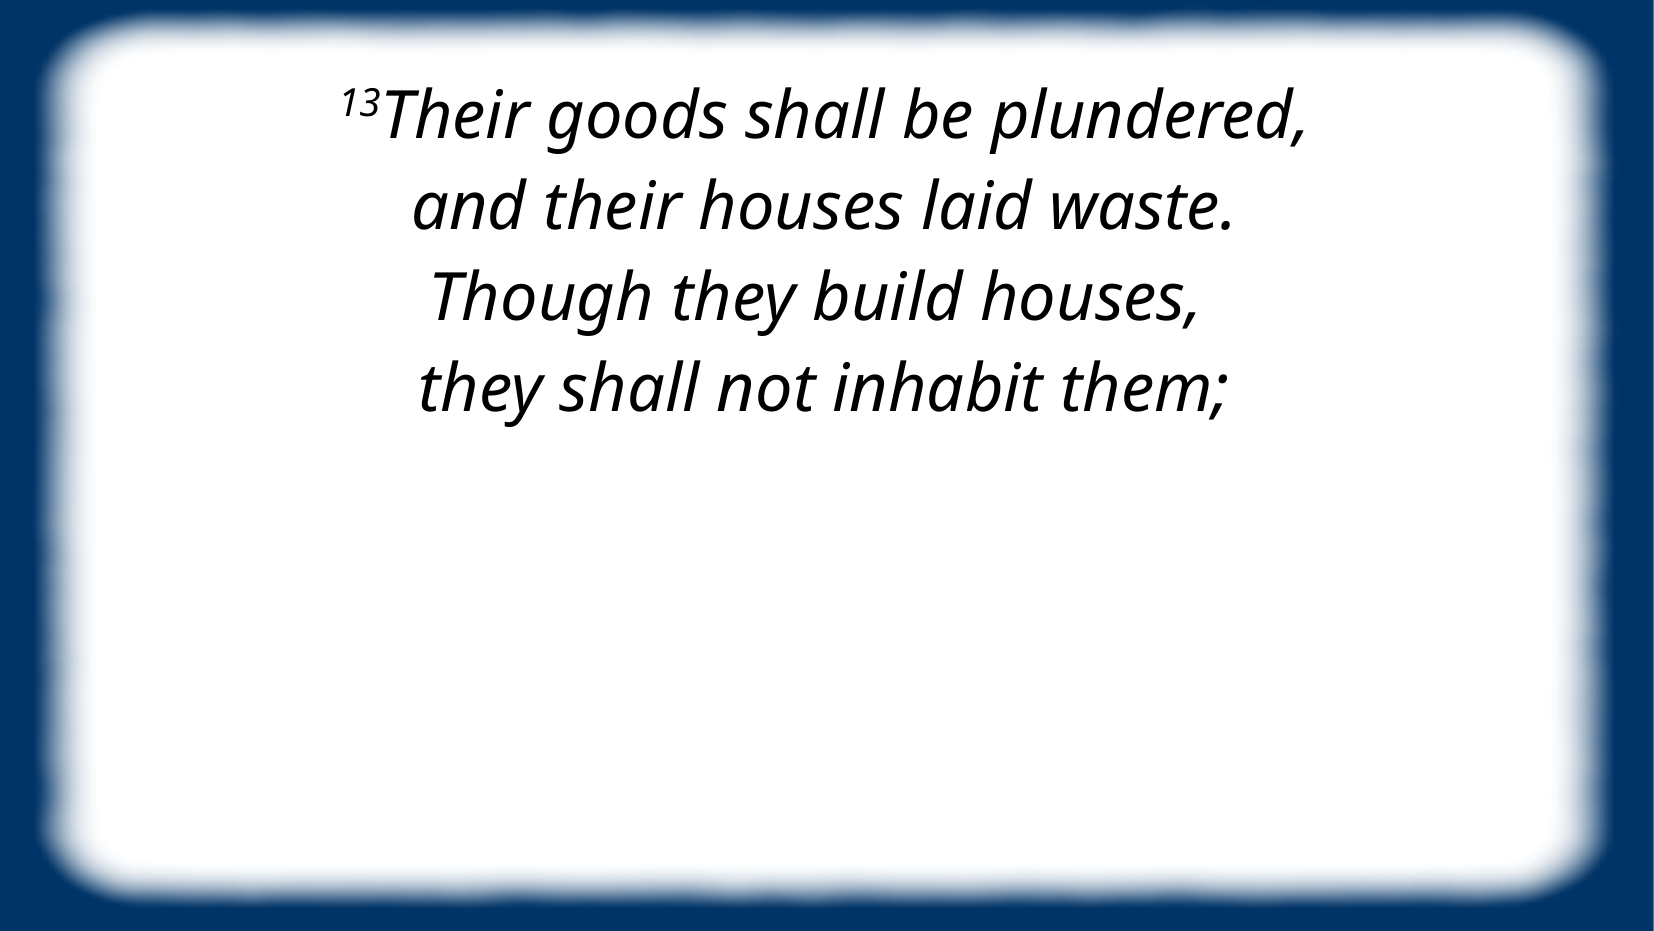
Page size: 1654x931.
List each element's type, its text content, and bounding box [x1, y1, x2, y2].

text_box 13Their goods shall be plundered, and their houses laid waste. Though they build houses, they shall not inhabit them; [120, 60, 1531, 434]
picture [0, 0, 1654, 931]
